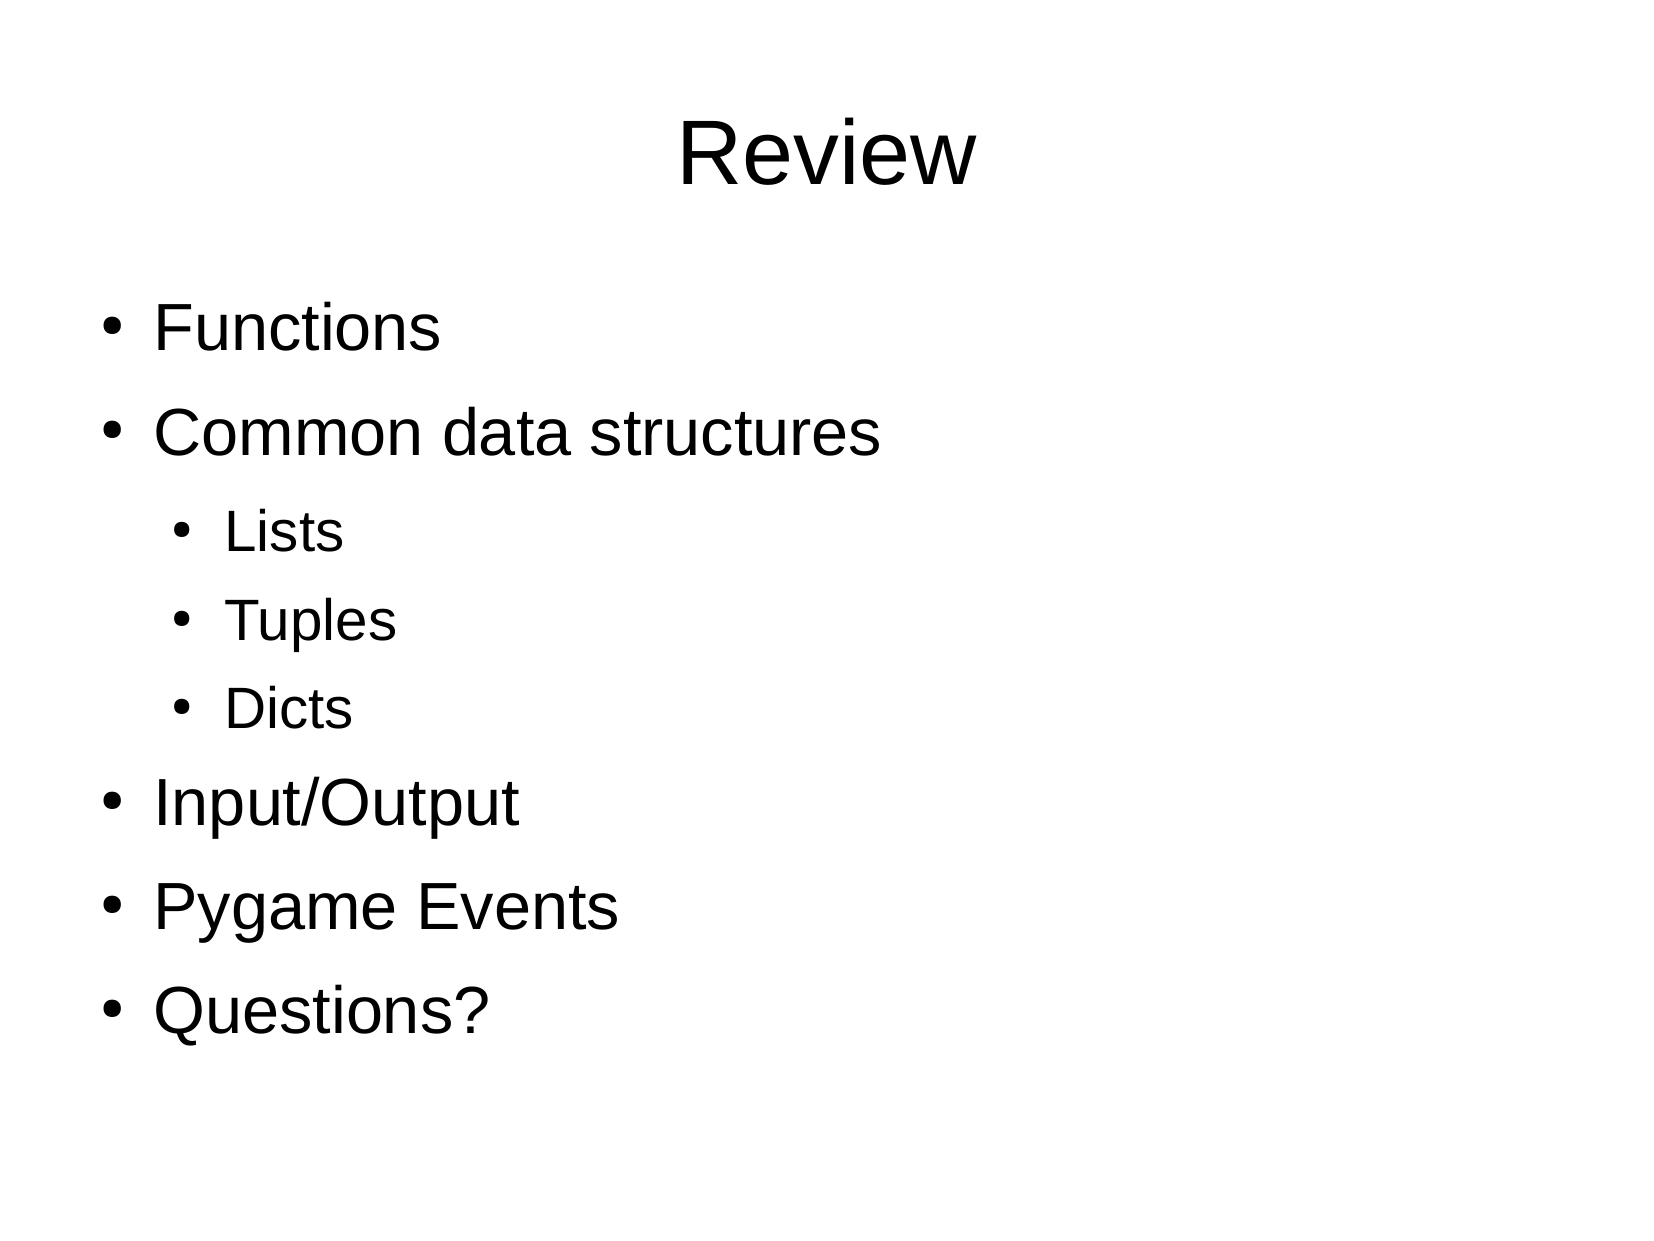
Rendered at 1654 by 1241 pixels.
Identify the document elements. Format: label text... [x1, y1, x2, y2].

title Review [82, 49, 1571, 257]
list Functions Common data structures Lists Tuples Dicts Input/Output Pygame Events Questions? [82, 290, 1571, 1109]
